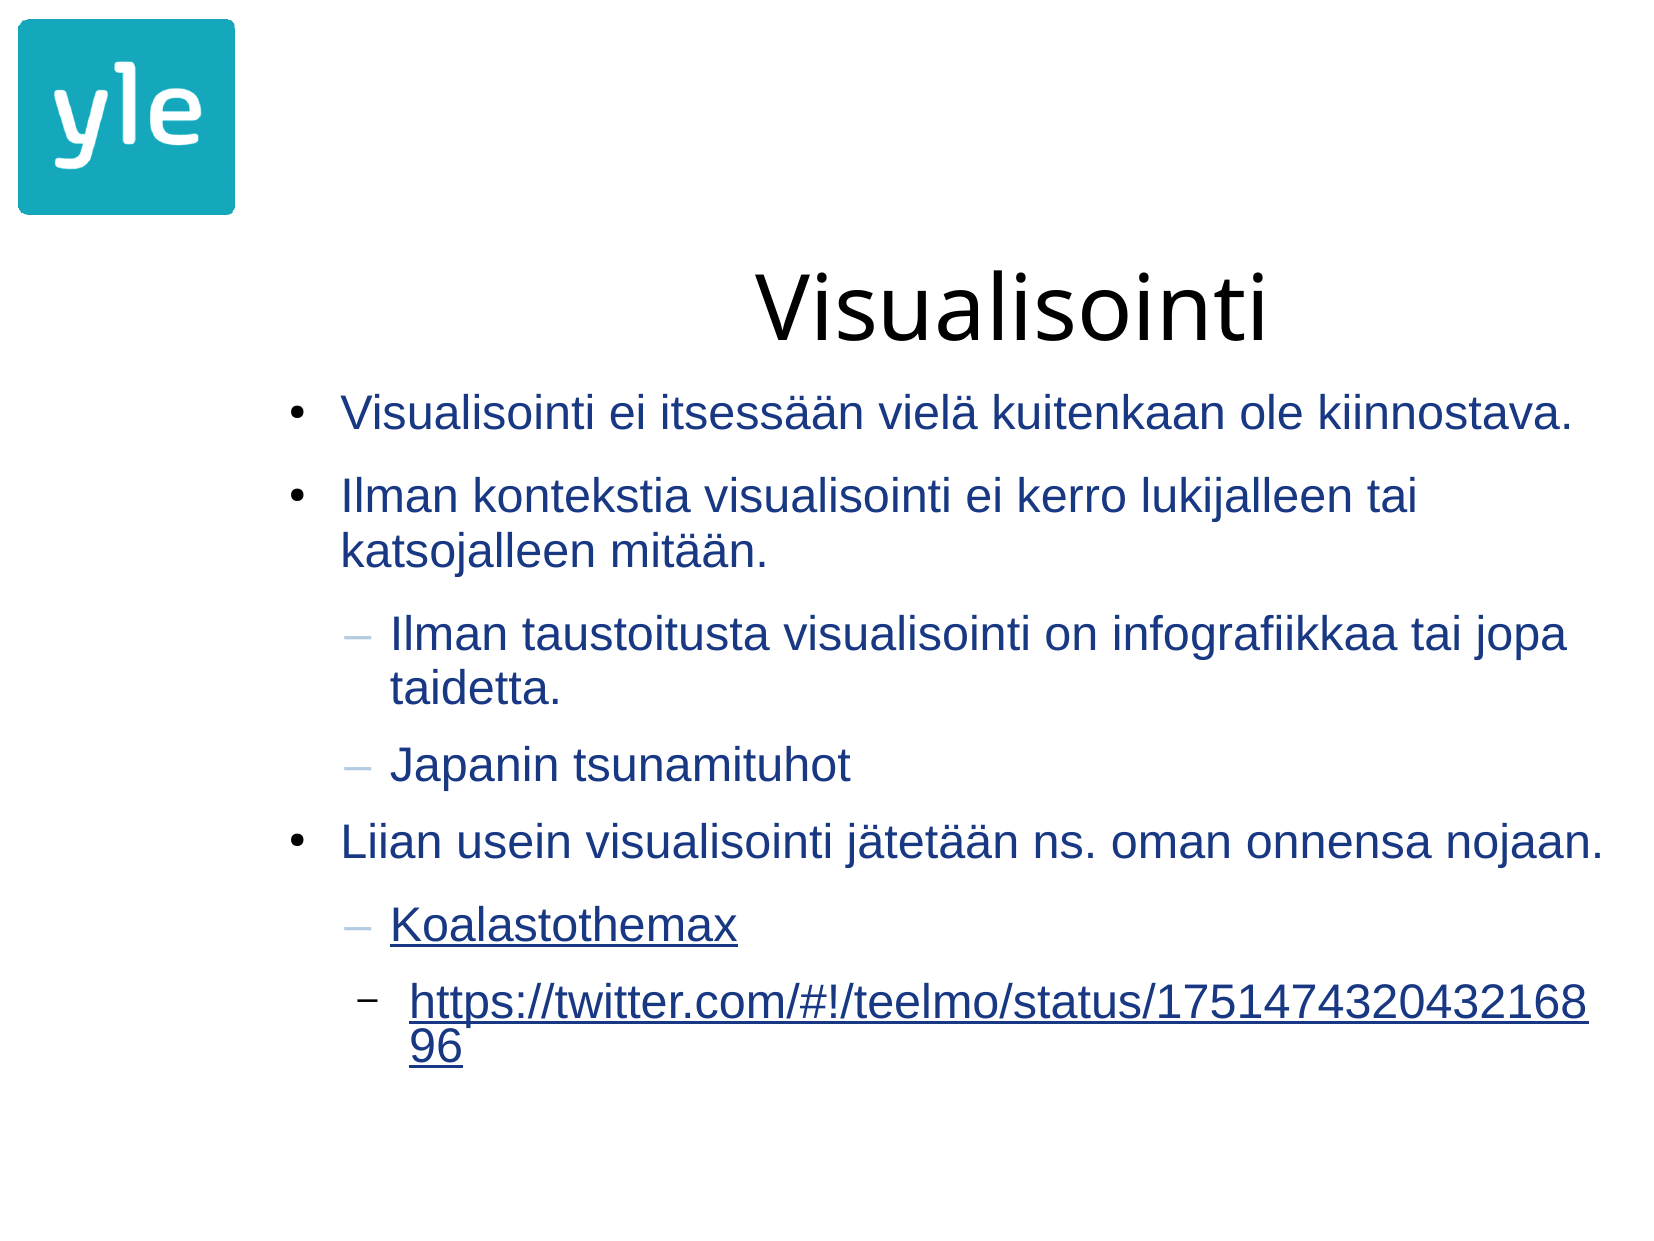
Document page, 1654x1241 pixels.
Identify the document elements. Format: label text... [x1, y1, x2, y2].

list Visualisointi ei itsessään vielä kuitenkaan ole kiinnostava. Ilman kontekstia visualisointi ei kerro lukijalleen tai katsojalleen mitään. Ilman taustoitusta visualisointi on infografiikkaa tai jopa taidetta. Japanin tsunamituhot Liian usein visualisointi jätetään ns. oman onnensa nojaan. Koalastothemax https://twitter.com/#!/teelmo/status/175147432043216896 [271, 385, 1607, 1117]
picture [18, 19, 235, 215]
title Visualisointi [351, 254, 1654, 357]
